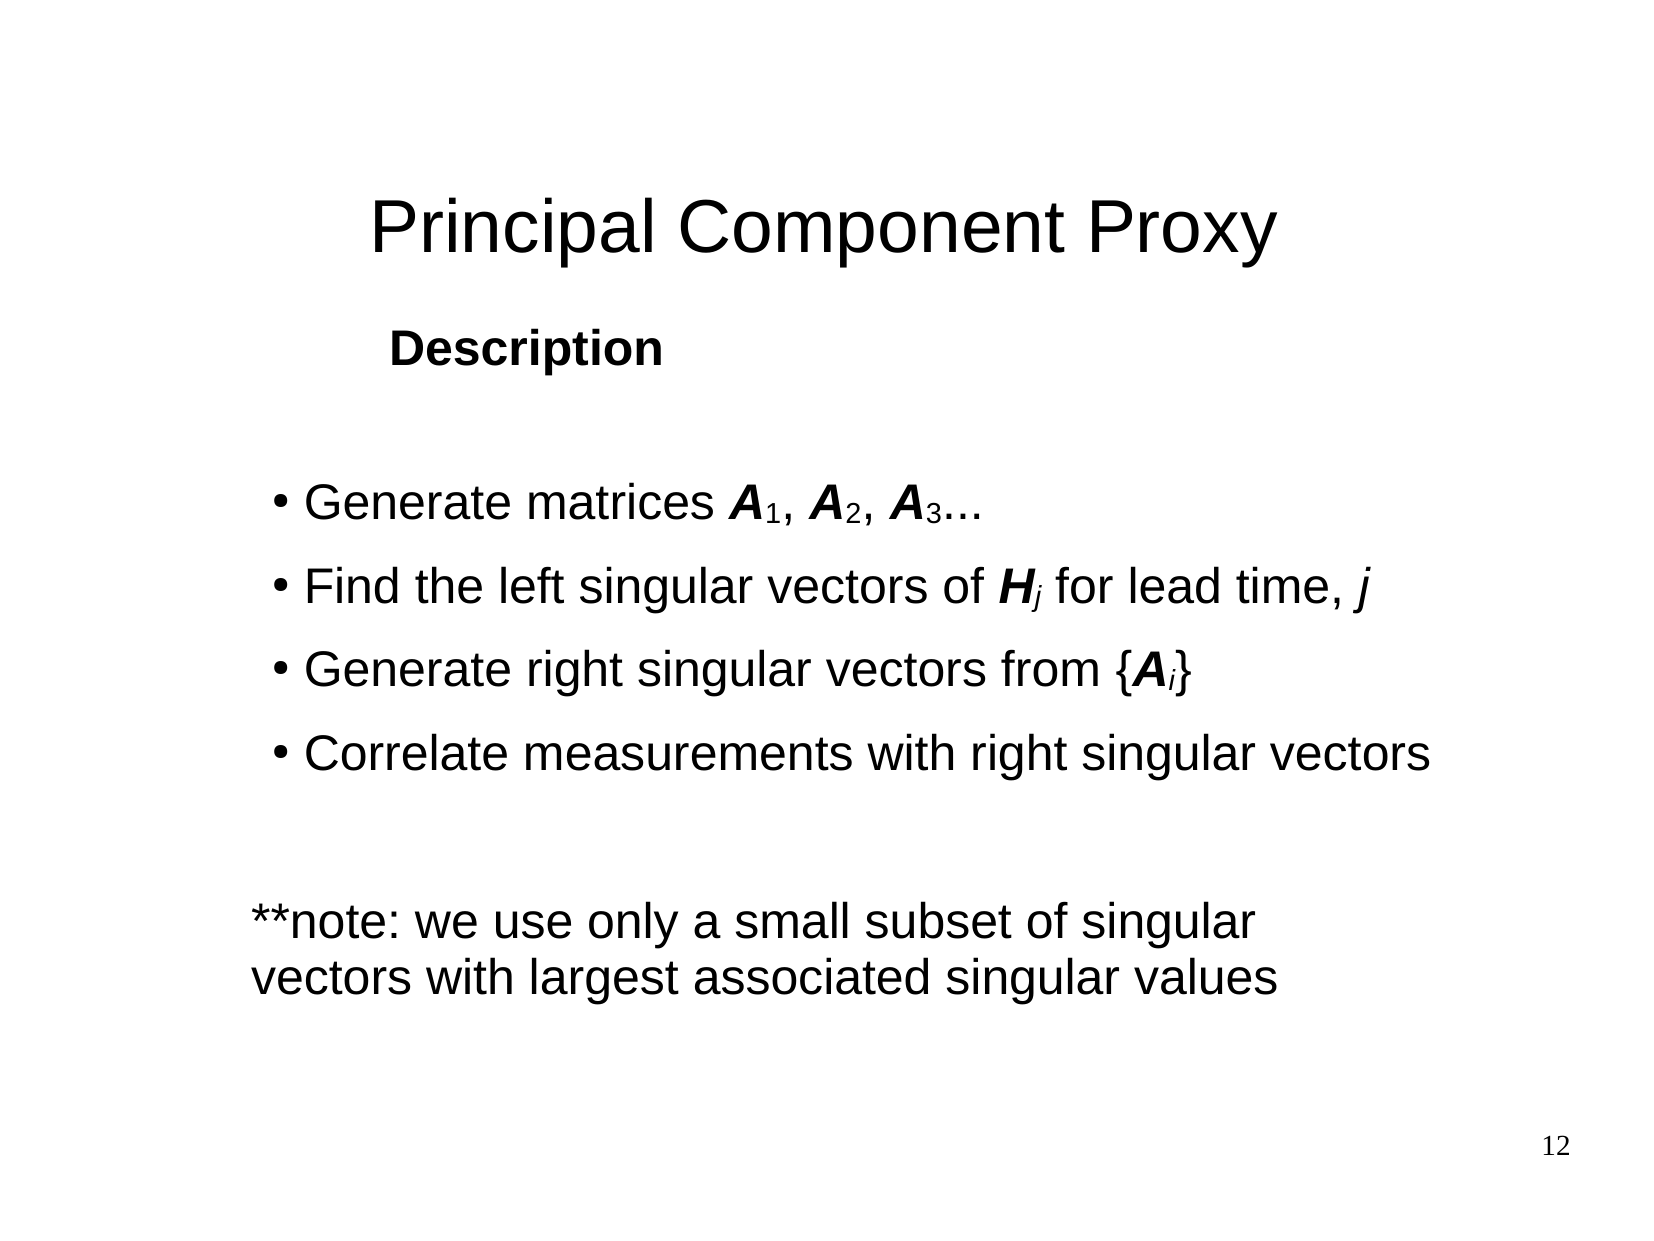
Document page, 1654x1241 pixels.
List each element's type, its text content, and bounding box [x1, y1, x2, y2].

text_box Generate matrices A1, A2, A3... Find the left singular vectors of Hj for lead time, j Generate right singular vectors from {Ai} Correlate measurements with right singular vectors [257, 439, 1447, 832]
text_box **note: we use only a small subset of singular vectors with largest associated singular values [236, 885, 1447, 1013]
text_box Description [374, 313, 680, 386]
text_box Principal Component Proxy [354, 177, 1294, 276]
